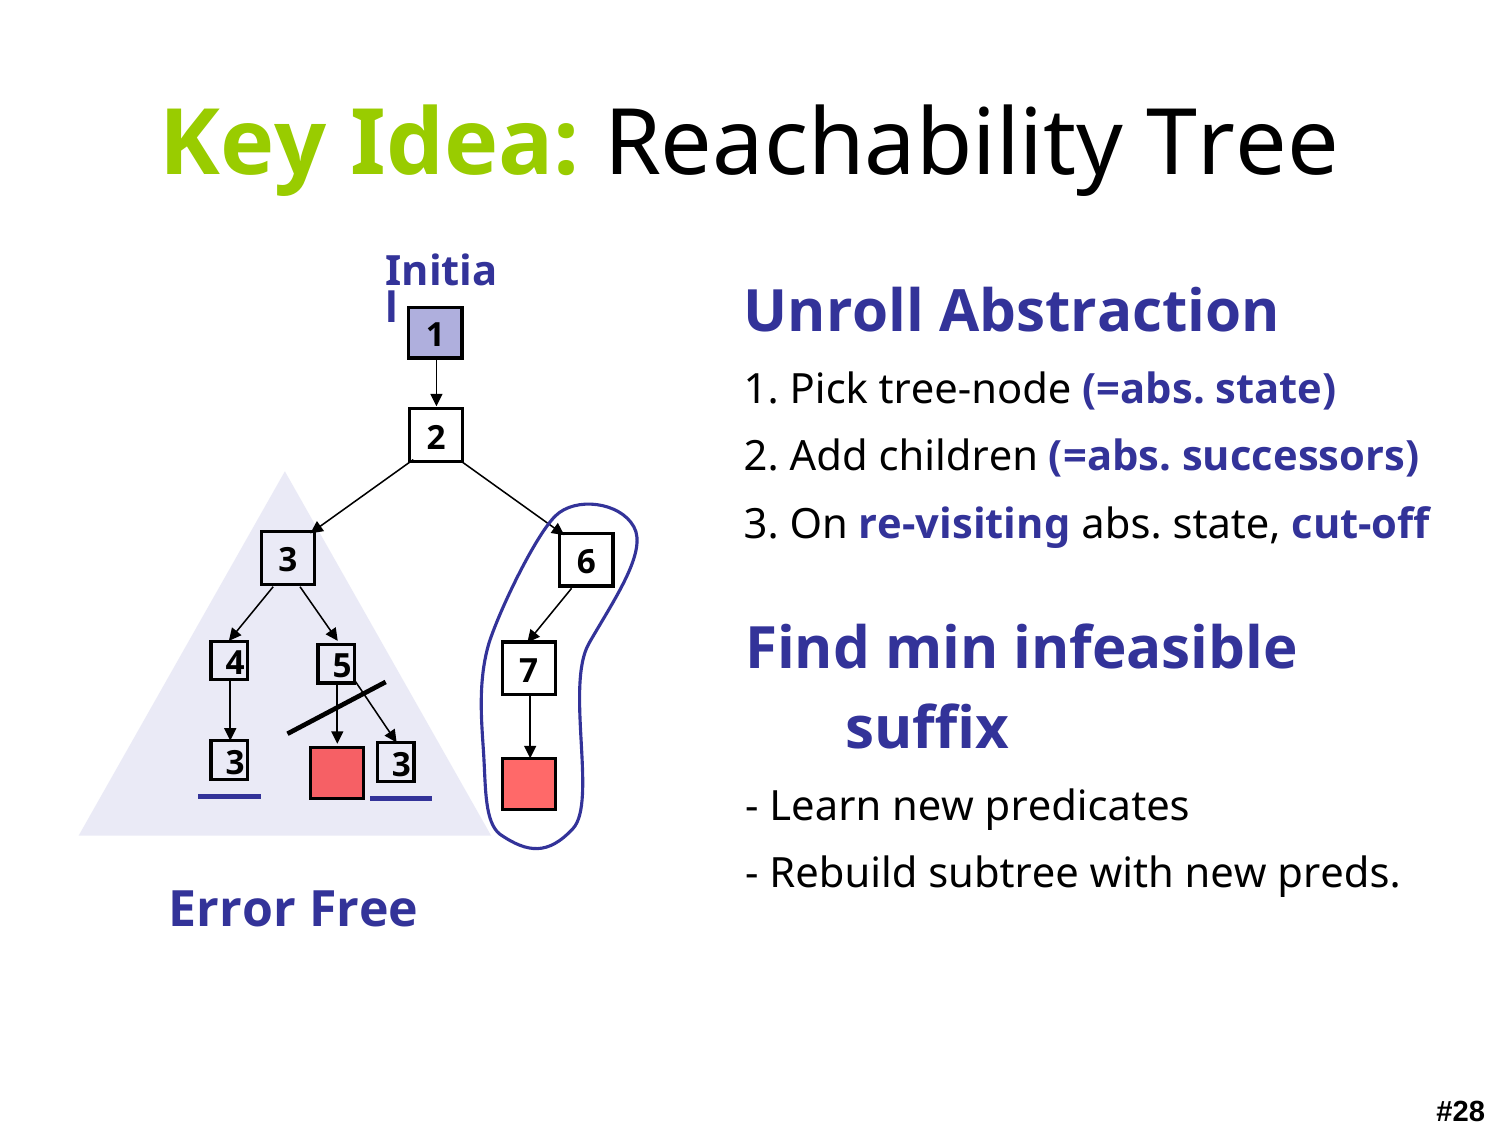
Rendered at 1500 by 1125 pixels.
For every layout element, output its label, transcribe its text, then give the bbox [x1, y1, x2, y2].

text_box 3 [261, 531, 315, 585]
text_box 2 [409, 408, 463, 462]
text_box 7 [502, 641, 556, 695]
text_box 1 [408, 338, 462, 359]
text_box Unroll Abstraction 1. Pick tree-node (=abs. state) 2. Add children (=abs. successors) 3. On re-visiting abs. state, cut-off [728, 261, 1465, 580]
text_box [502, 758, 556, 810]
text_box 5 [317, 644, 355, 684]
text_box 3 [377, 742, 415, 782]
text_box Find min infeasible suffix - Learn new predicates - Rebuild subtree with new preds. [730, 598, 1466, 918]
text_box 3 [210, 740, 248, 780]
text_box 4 [210, 641, 248, 680]
text_box 6 [559, 533, 613, 586]
text_box Initial [370, 248, 513, 338]
text_box Error Free [154, 865, 475, 943]
text_box [78, 471, 492, 836]
title Key Idea: Reachability Tree [24, 45, 1476, 233]
